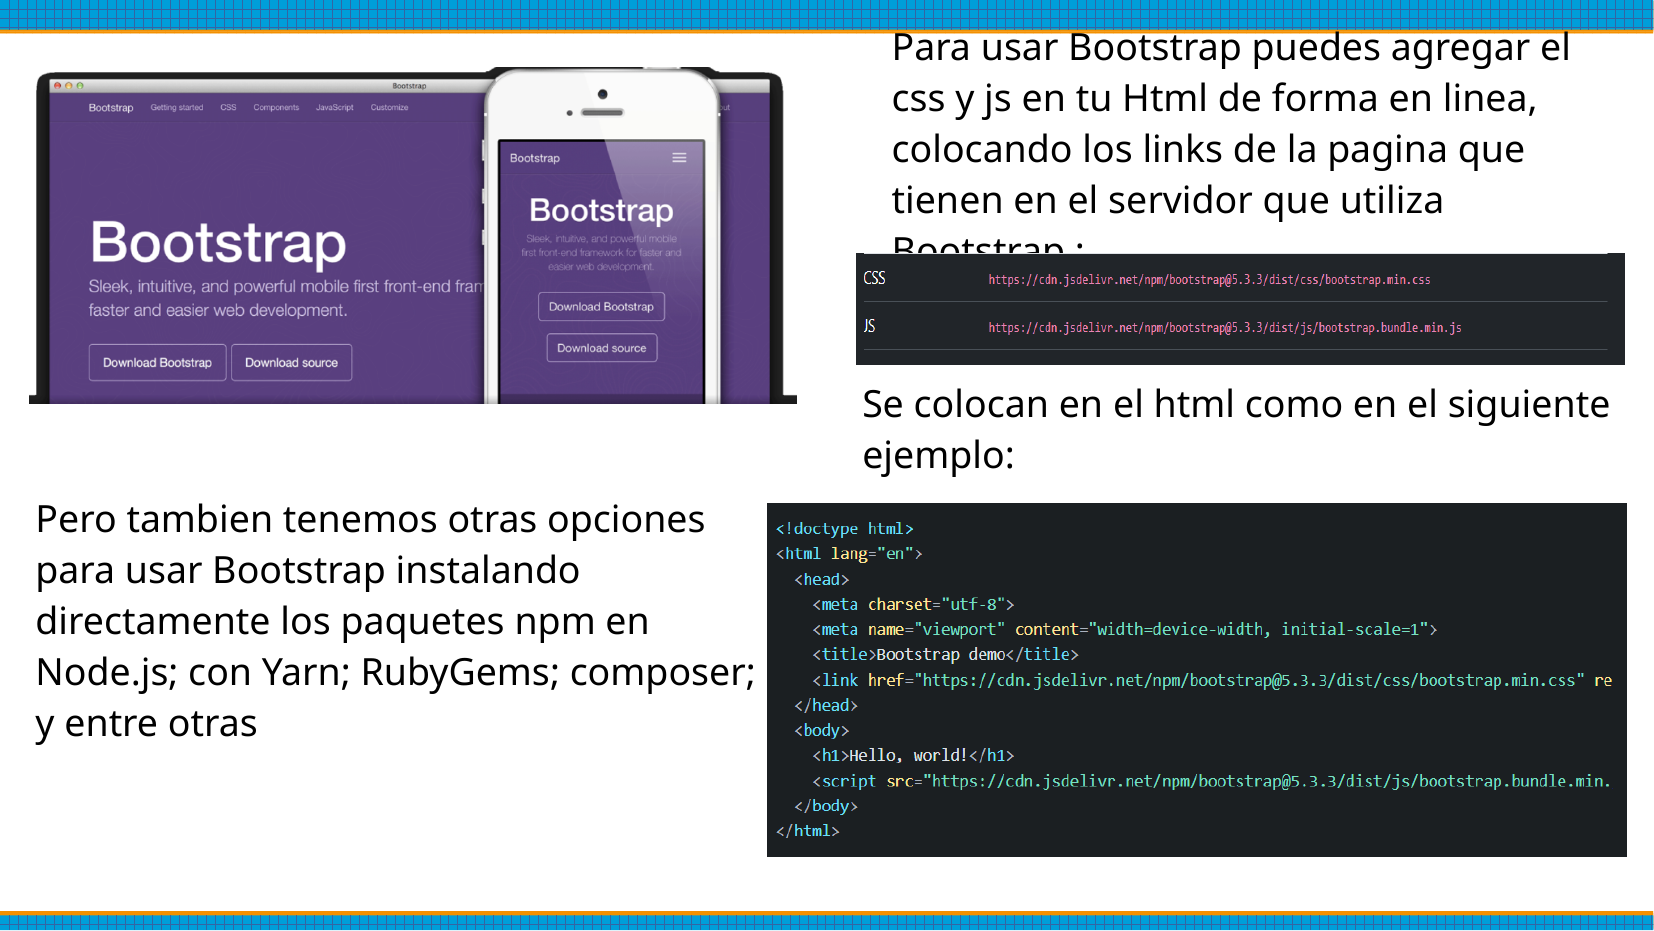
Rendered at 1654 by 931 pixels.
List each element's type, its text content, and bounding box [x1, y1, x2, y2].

text_box Pero tambien tenemos otras opciones para usar Bootstrap instalando directamente los paquetes npm en Node.js; con Yarn; RubyGems; composer; y entre otras [29, 442, 768, 798]
picture [767, 503, 1627, 857]
picture [29, 67, 798, 414]
text_box Se colocan en el html como en el siguiente ejemplo: [856, 354, 1625, 502]
text_box Para usar Bootstrap puedes agregar el css y js en tu Html de forma en linea, colocando los links de la pagina que tienen en el servidor que utiliza Bootstrap : [885, 0, 1625, 253]
picture [856, 253, 1625, 354]
